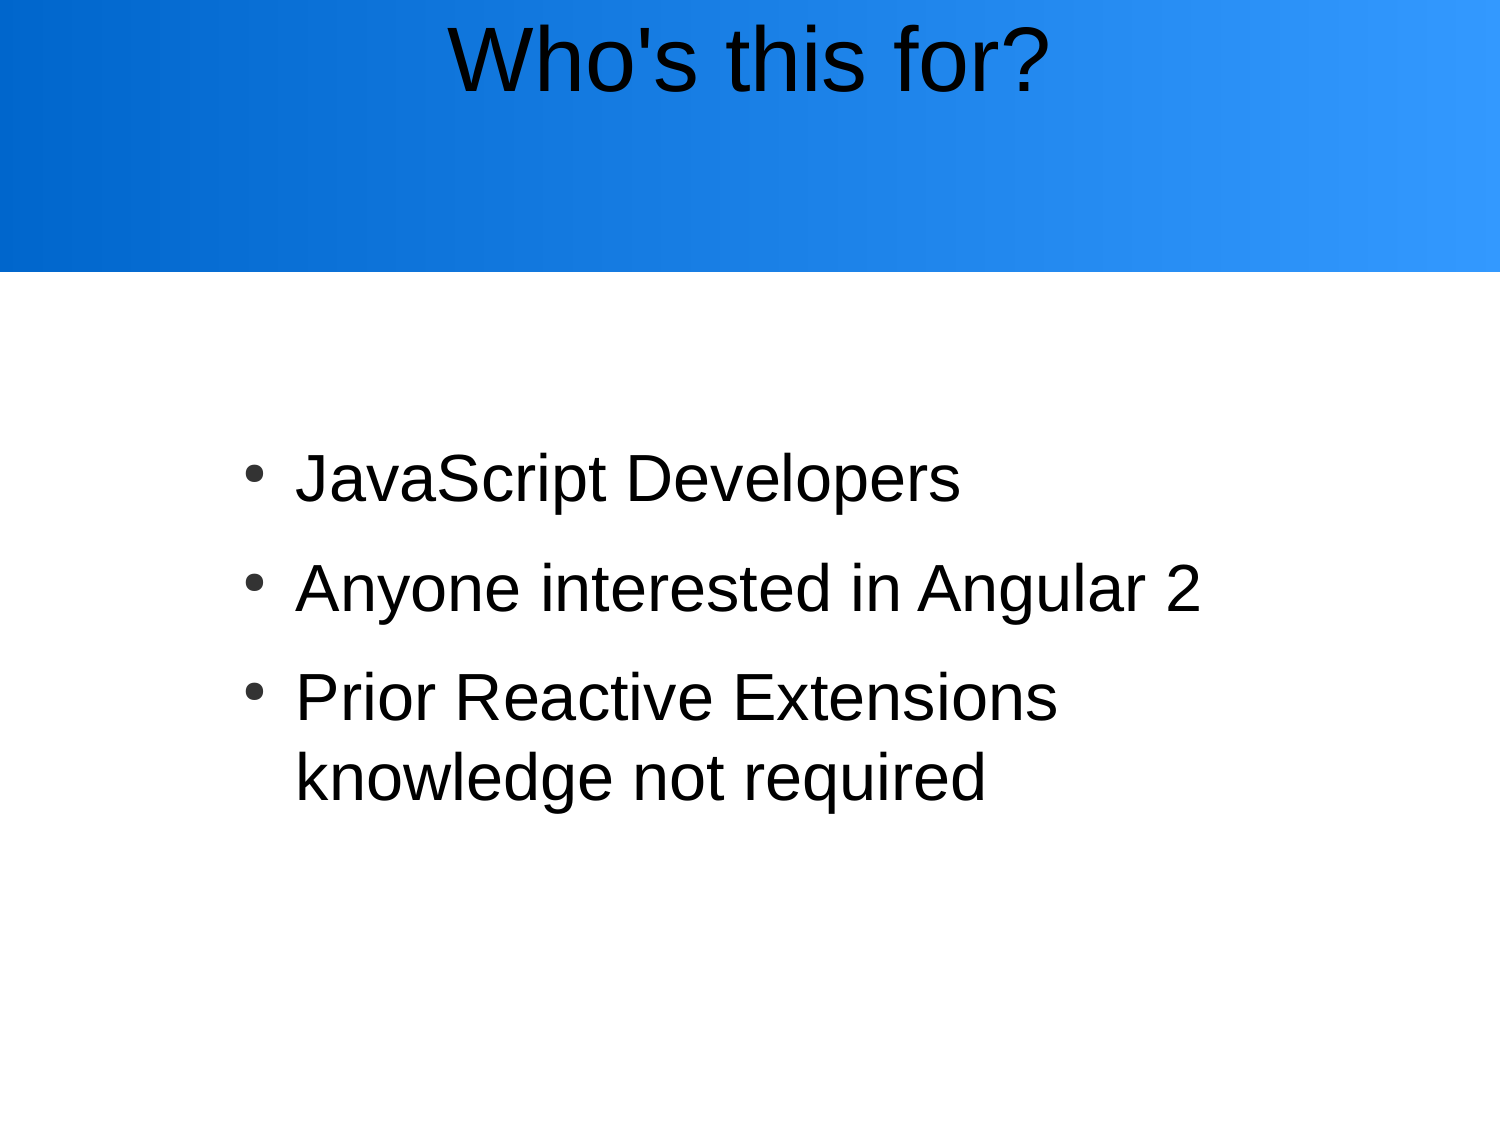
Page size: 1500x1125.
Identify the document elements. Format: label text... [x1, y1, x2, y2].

title Who's this for? [0, 0, 1500, 272]
list JavaScript Developers Anyone interested in Angular 2 Prior Reactive Extensions knowledge not required [225, 435, 1335, 793]
